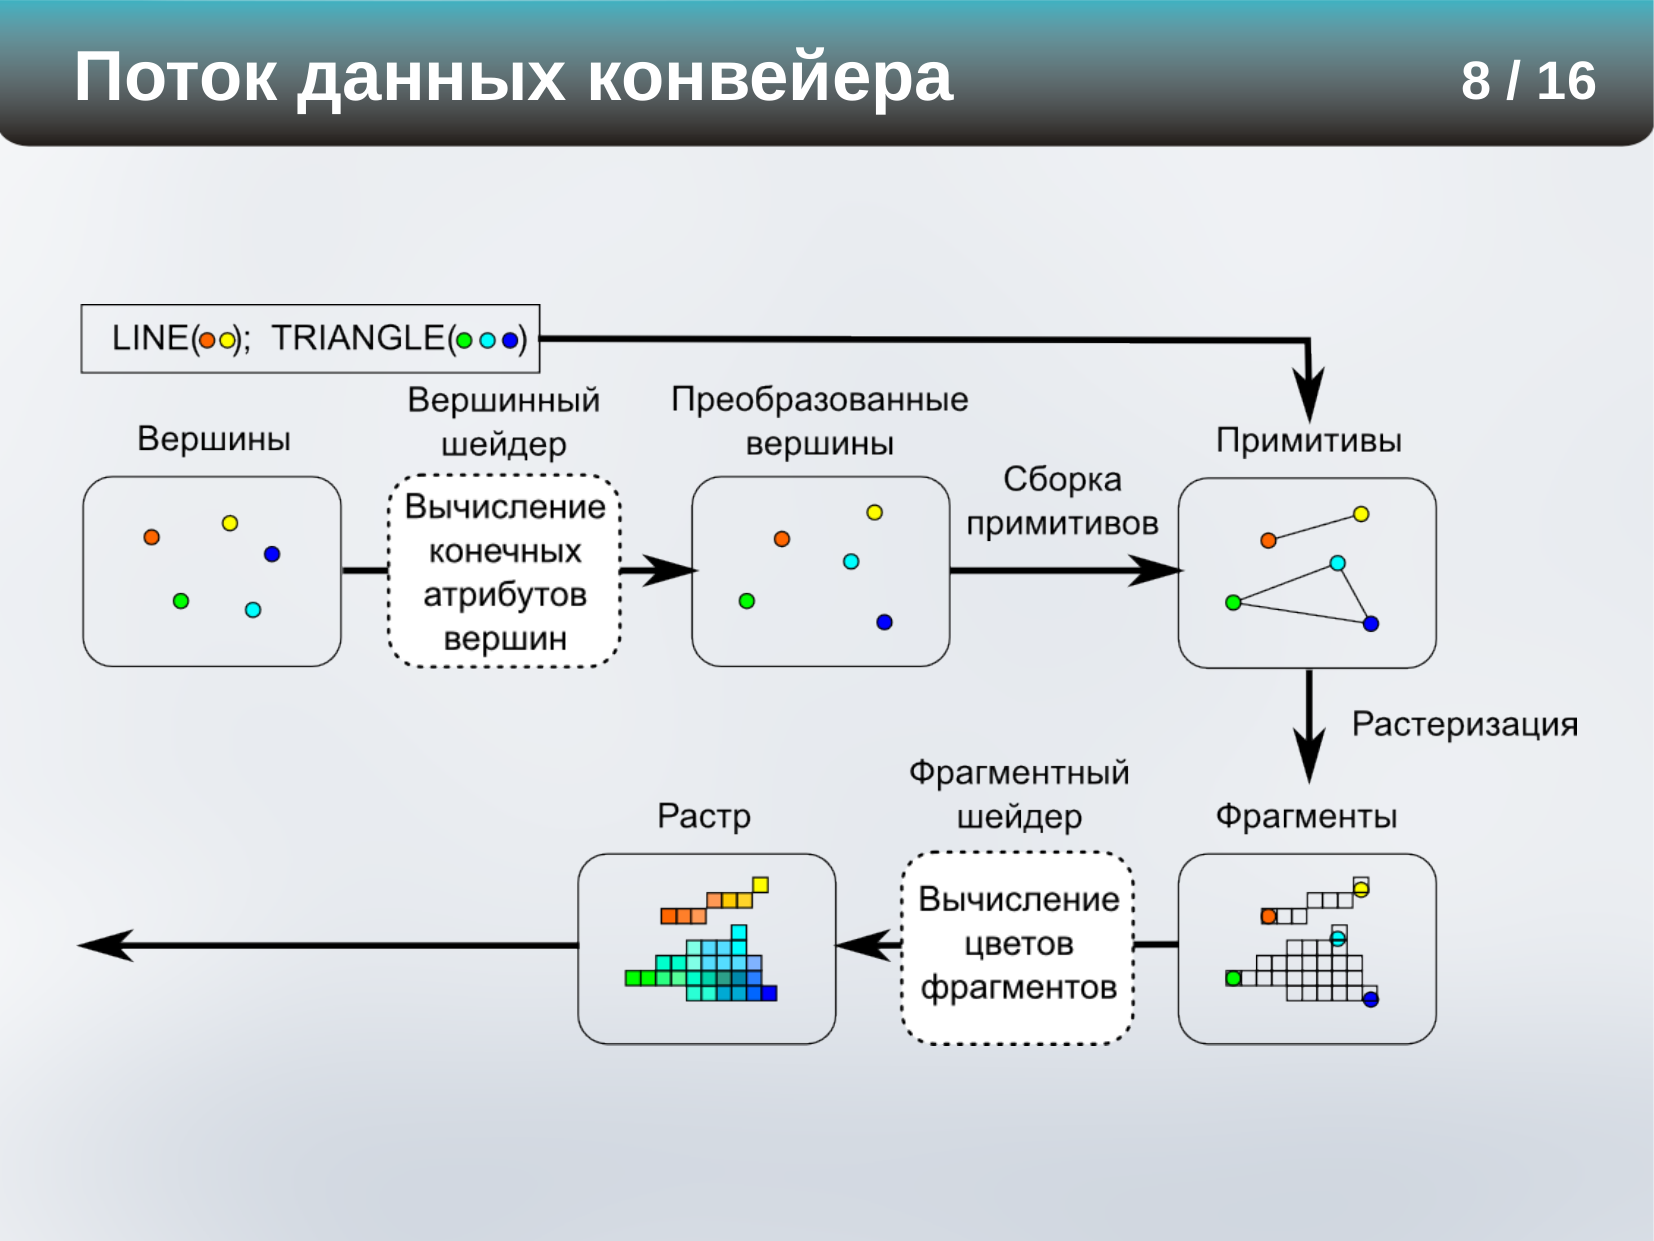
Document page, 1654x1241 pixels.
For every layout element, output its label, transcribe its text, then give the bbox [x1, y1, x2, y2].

text_box <number> / 16 [1446, 42, 1654, 179]
picture [0, 0, 1654, 1241]
text_box Поток данных конвейера [59, 29, 1418, 124]
